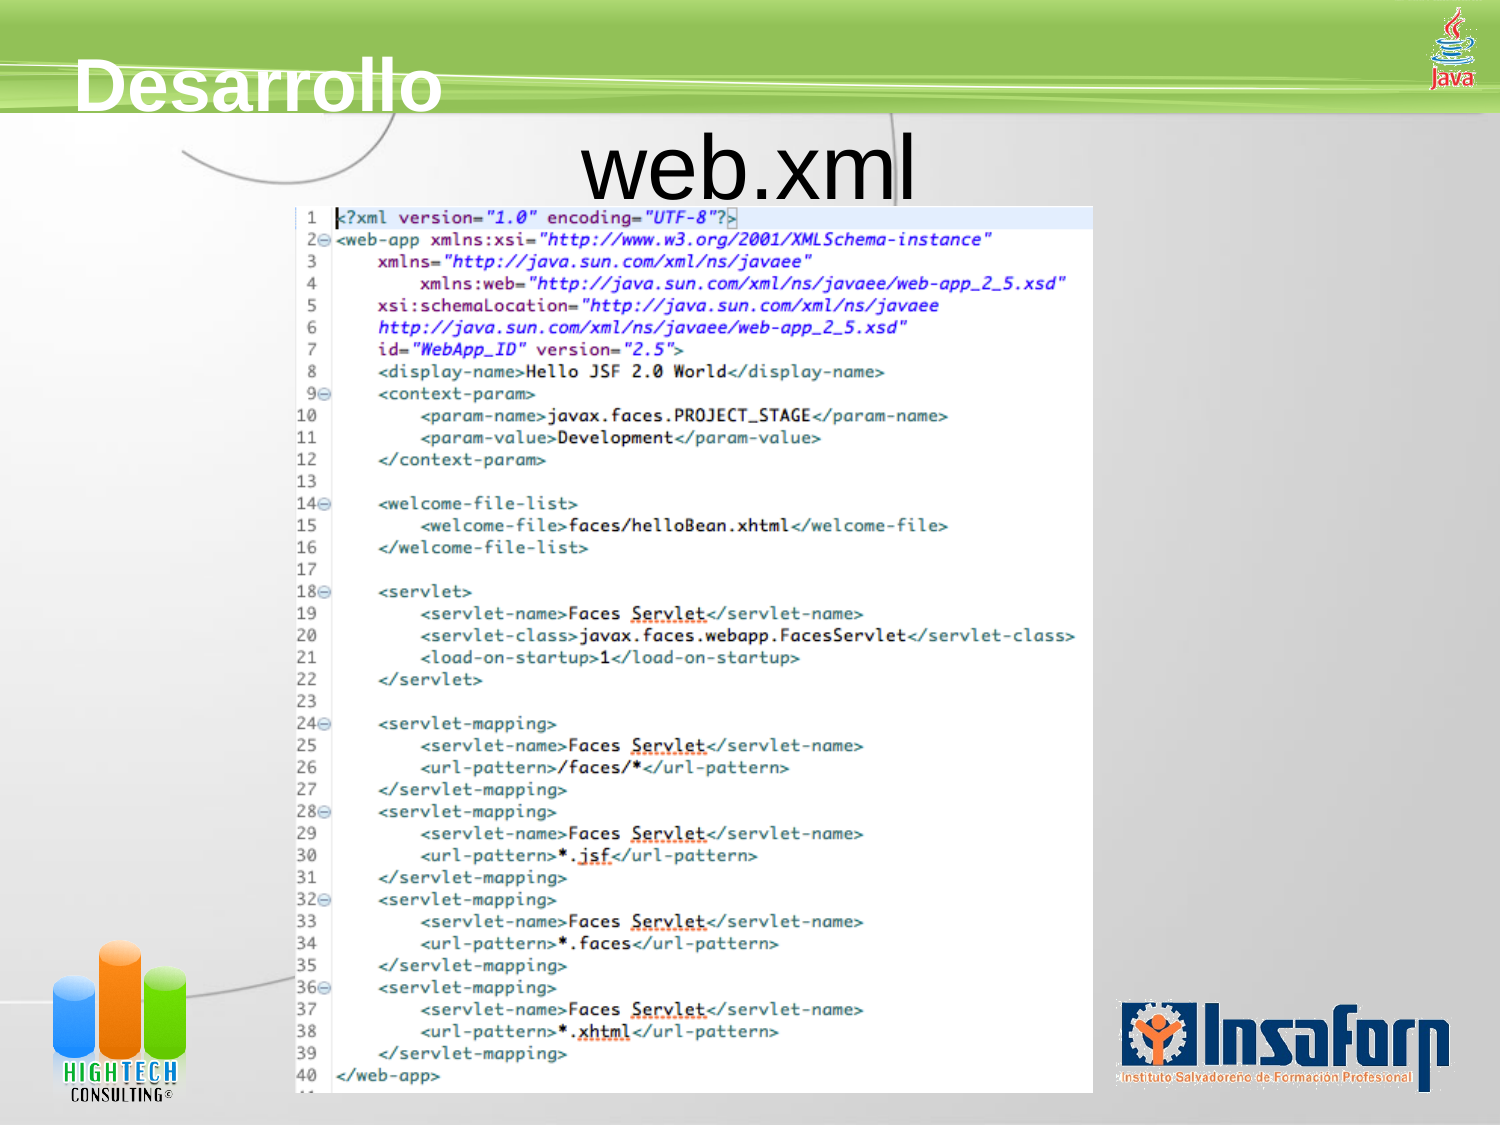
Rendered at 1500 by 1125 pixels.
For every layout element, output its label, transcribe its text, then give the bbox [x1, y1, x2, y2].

text_box web.xml [75, 118, 1425, 207]
picture [0, 0, 1500, 1125]
text_box Desarrollo [58, 29, 473, 129]
